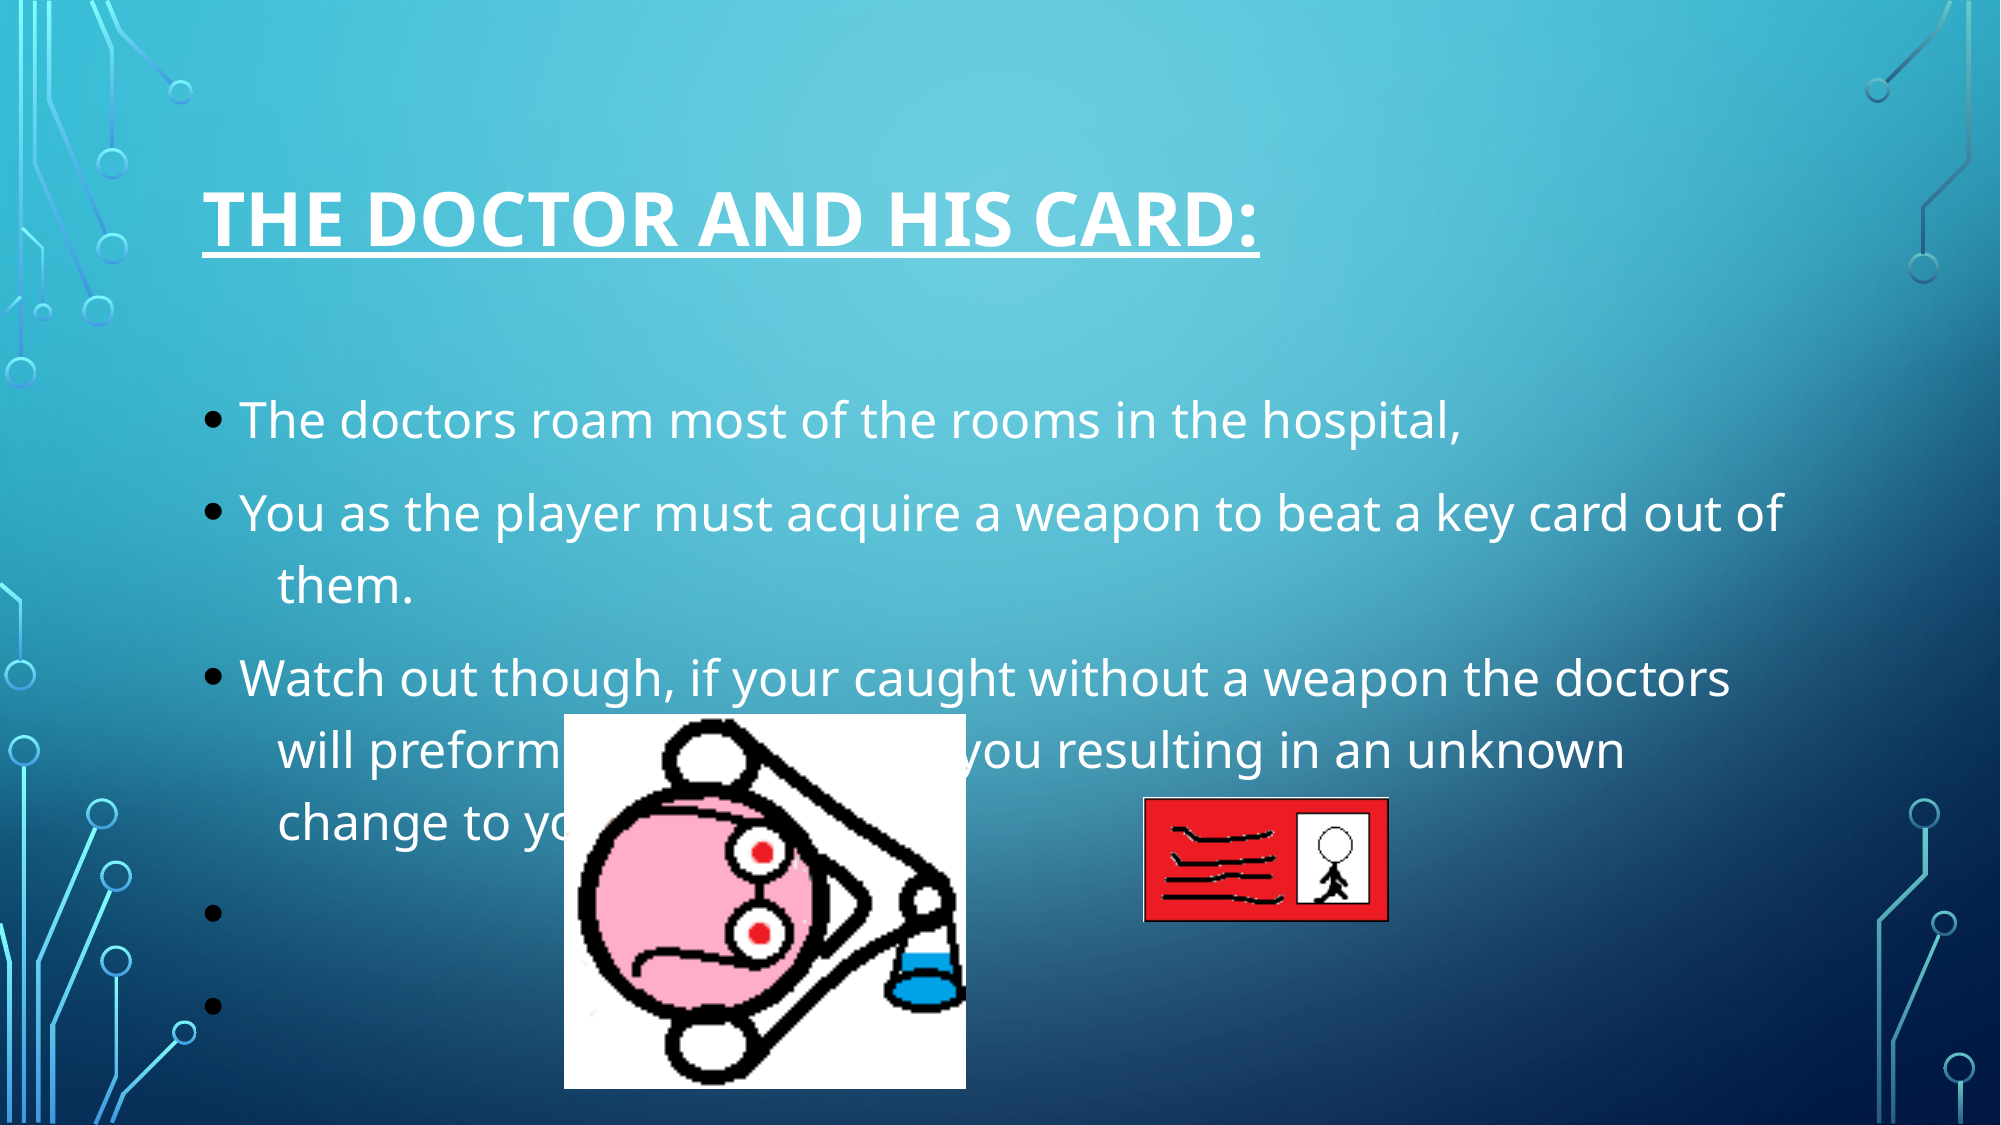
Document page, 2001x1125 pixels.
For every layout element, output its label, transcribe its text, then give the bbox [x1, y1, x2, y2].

title The Doctor and his card: [187, 101, 1813, 344]
picture [1143, 797, 1389, 922]
picture [564, 714, 966, 1089]
list The doctors roam most of the rooms in the hospital, You as the player must acquire a weapon to beat a key card out of them. Watch out though, if your caught without a weapon the doctors will preform experiments on you resulting in an unknown change to your character. [187, 369, 1813, 951]
